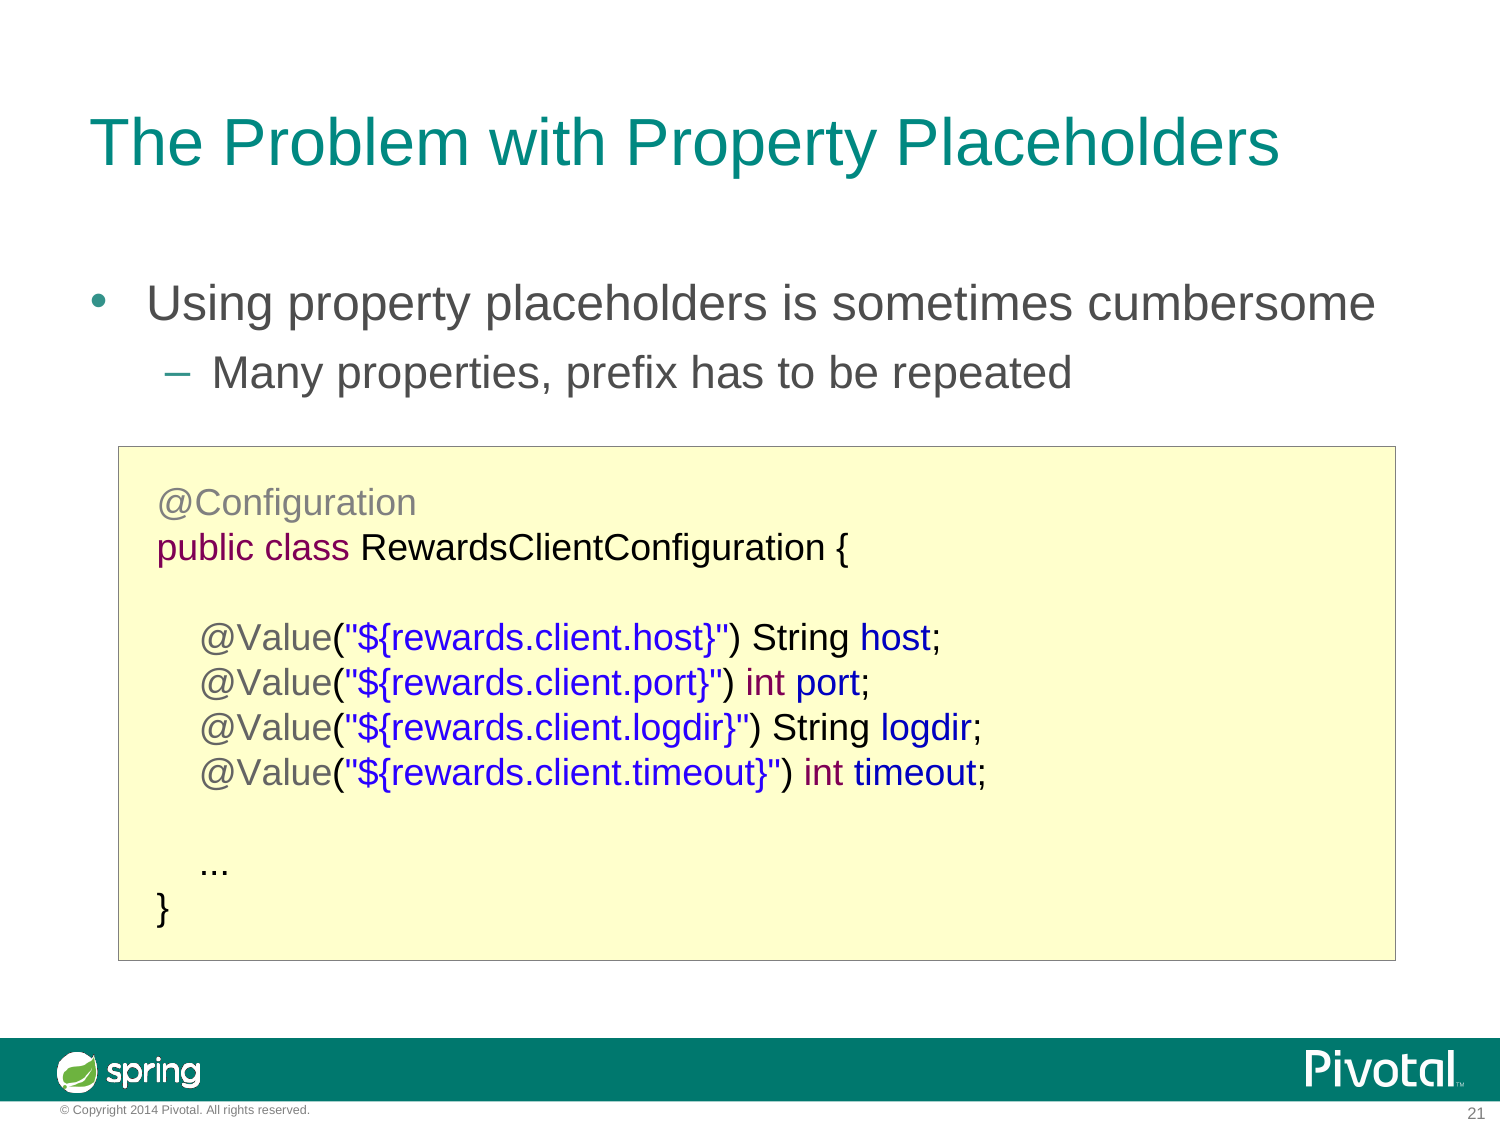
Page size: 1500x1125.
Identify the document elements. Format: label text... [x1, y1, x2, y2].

list Using property placeholders is sometimes cumbersome Many properties, prefix has to be repeated [75, 262, 1426, 931]
picture [1306, 1050, 1464, 1087]
text_box @Configuration public class RewardsClientConfiguration { @Value("${rewards.client.host}") String host; @Value("${rewards.client.port}") int port; @Value("${rewards.client.logdir}") String logdir; @Value("${rewards.client.timeout}") int timeout; ... } [118, 446, 1396, 961]
title The Problem with Property Placeholders [75, 45, 1426, 233]
picture [32, 1041, 210, 1103]
